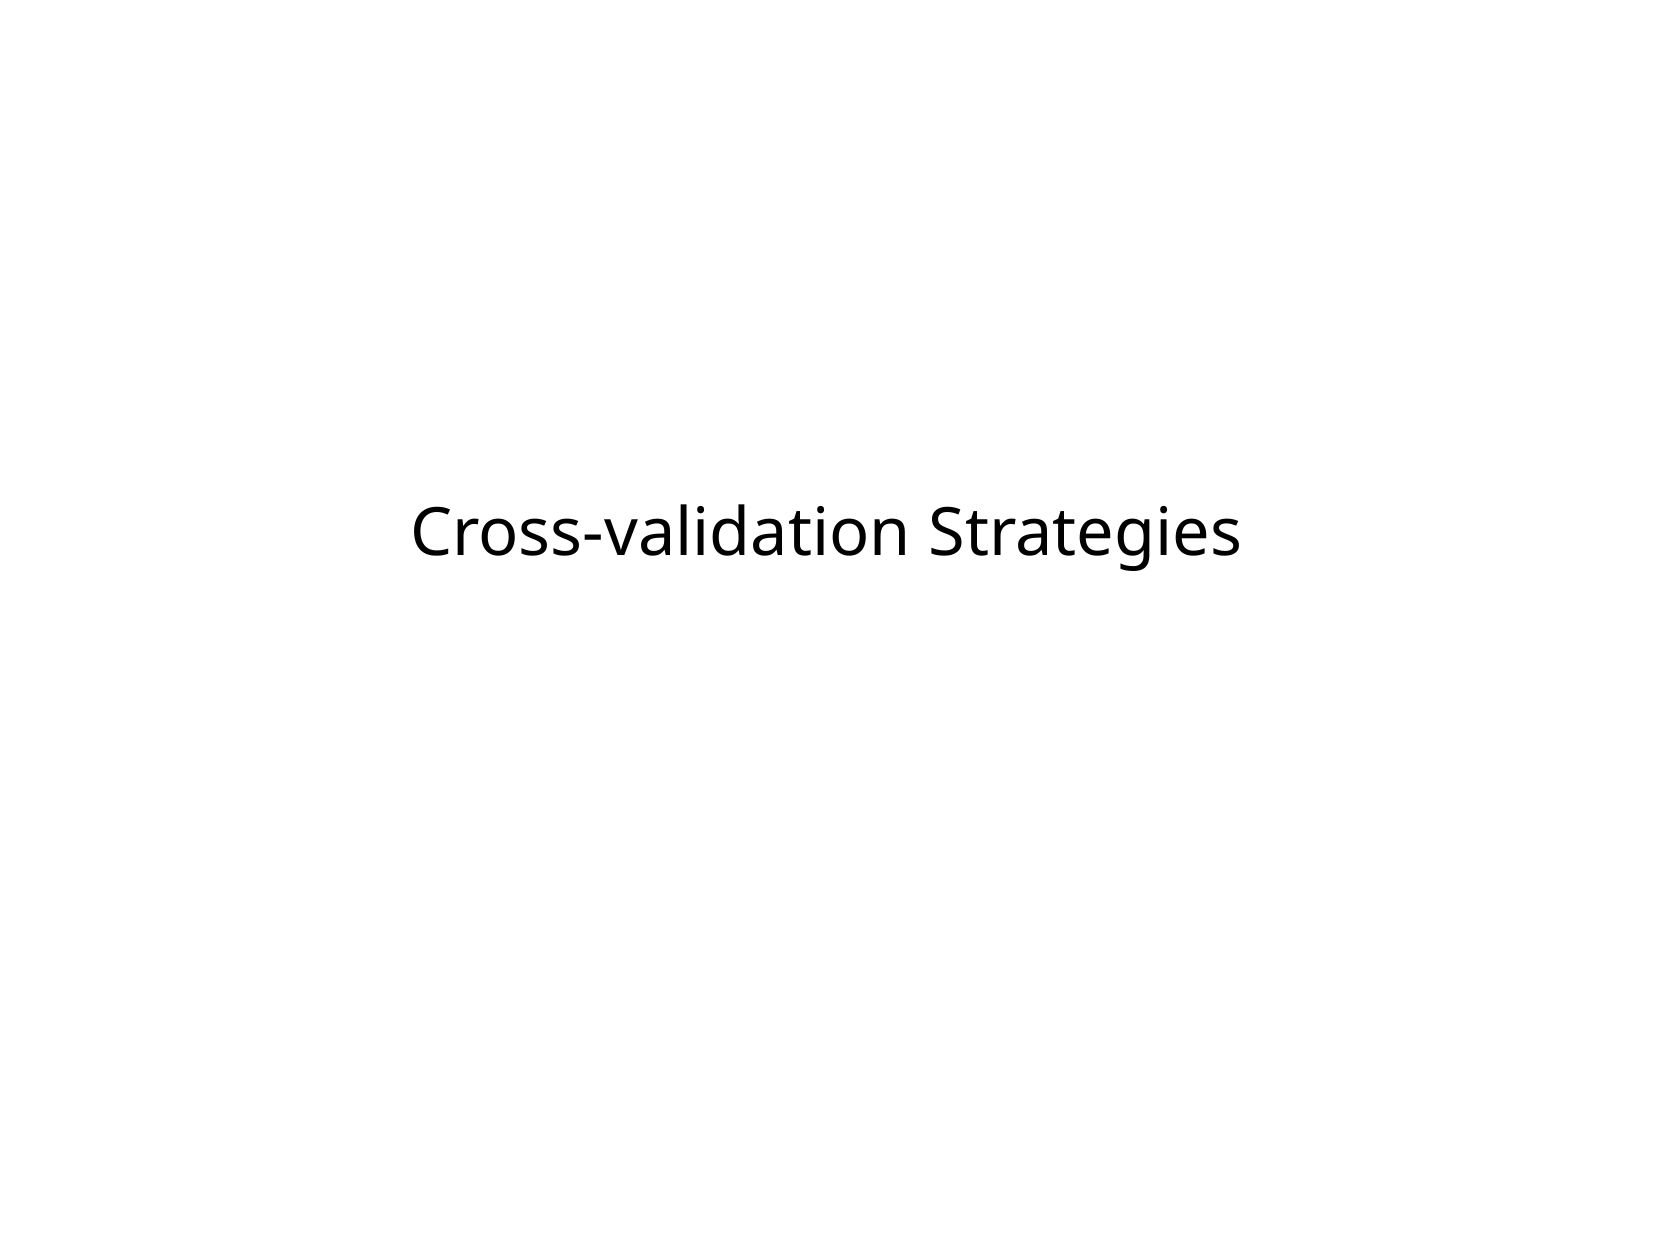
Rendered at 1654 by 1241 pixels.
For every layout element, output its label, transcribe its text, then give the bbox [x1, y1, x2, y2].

subtitle Cross-validation Strategies [82, 49, 1571, 1010]
